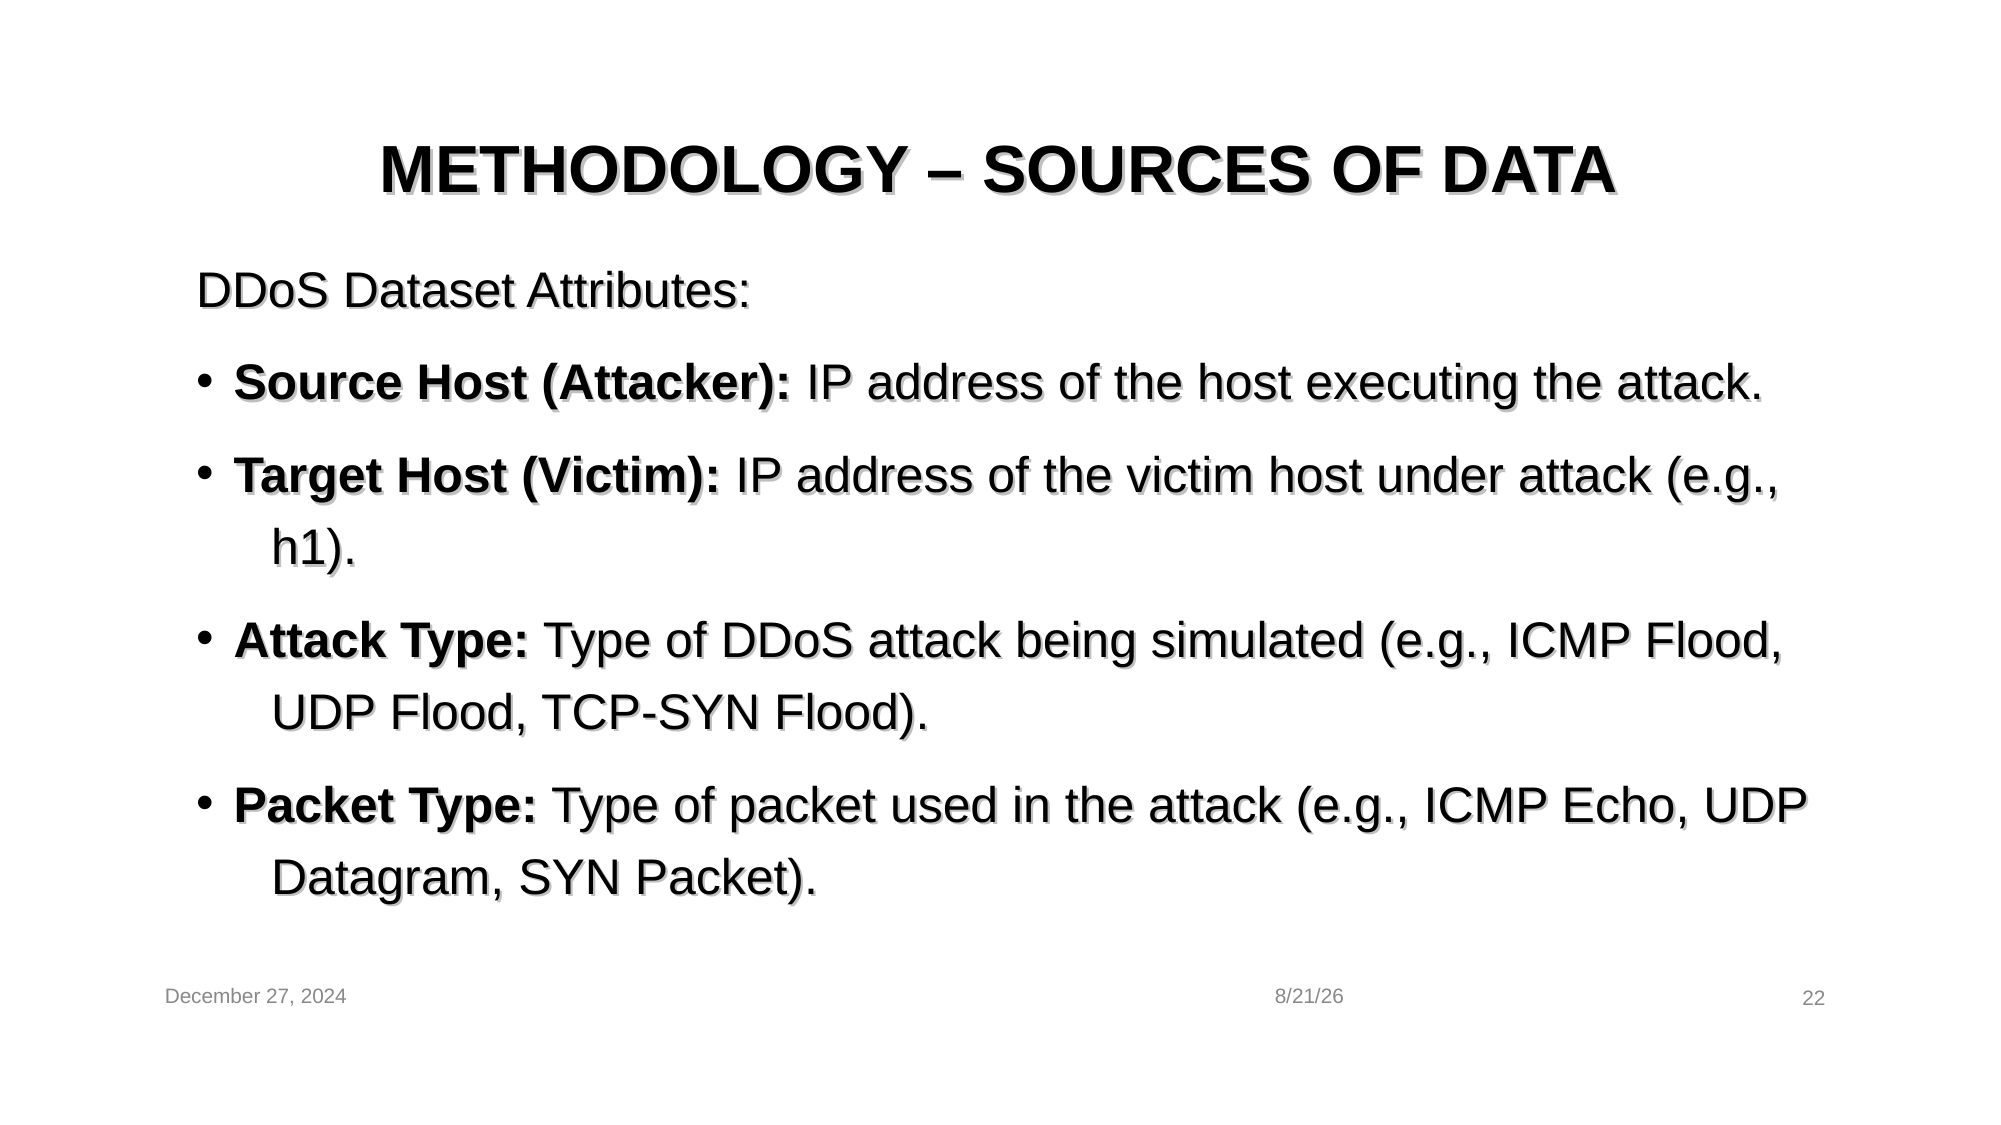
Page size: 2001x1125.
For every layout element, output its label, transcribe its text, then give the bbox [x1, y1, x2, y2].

footer December 27, 2024 [149, 965, 1245, 1025]
title Methodology – sources of data [149, 99, 1849, 318]
list DDoS Dataset Attributes: Source Host (Attacker): IP address of the host executing the attack. Target Host (Victim): IP address of the victim host under attack (e.g., h1). Attack Type: Type of DDoS attack being simulated (e.g., ICMP Flood, UDP Flood, TCP-SYN Flood). Packet Type: Type of packet used in the attack (e.g., ICMP Echo, UDP Datagram, SYN Packet). [181, 237, 1879, 921]
slide_number December 27, 2024 [1259, 965, 1710, 1025]
slide_number ‹#› [1787, 967, 1911, 1028]
